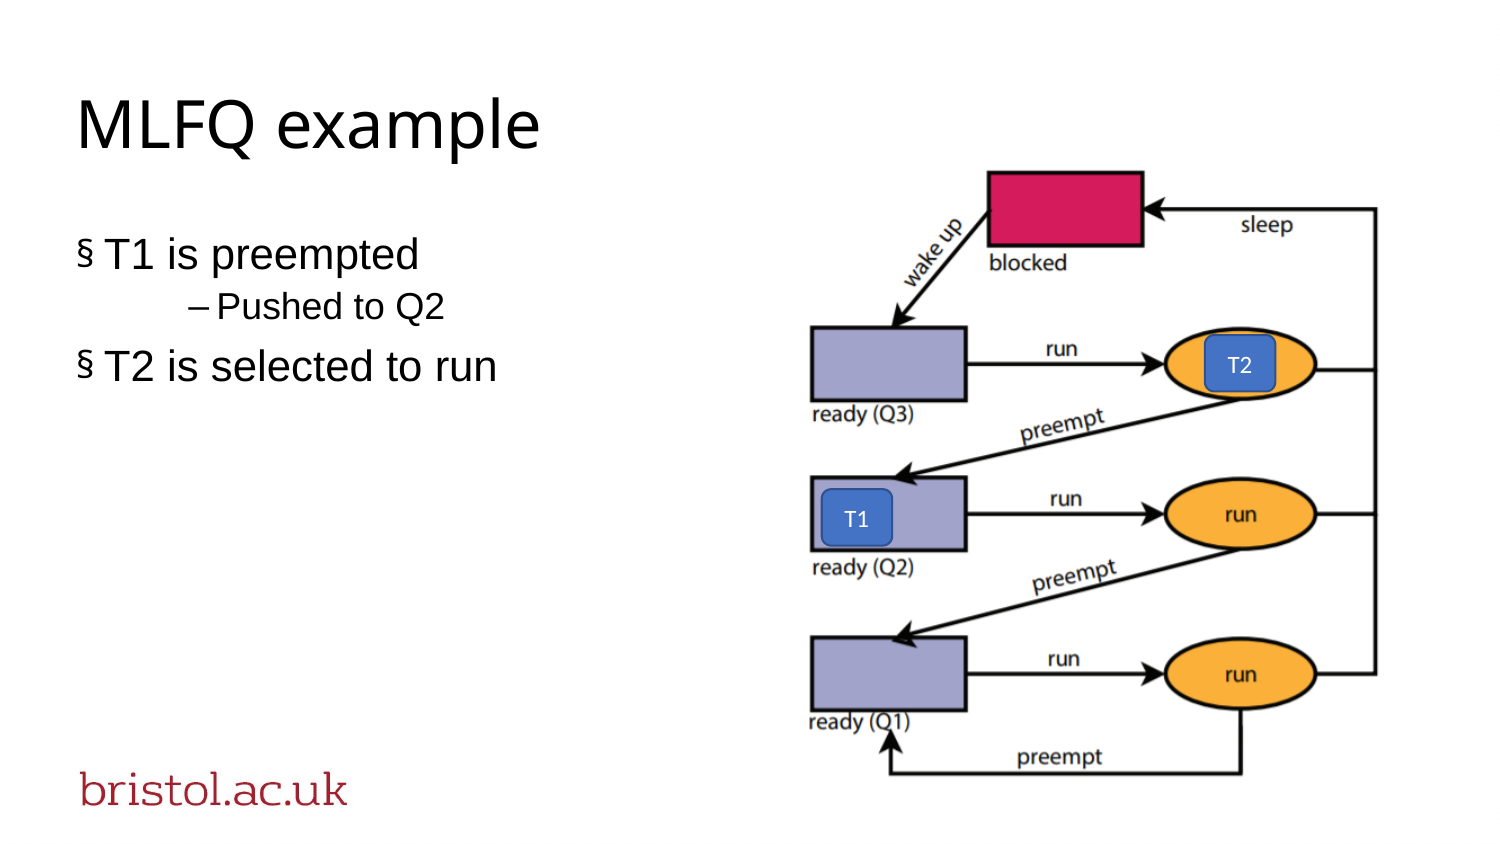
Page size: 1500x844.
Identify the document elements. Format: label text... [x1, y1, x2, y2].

text_box T2 [1204, 335, 1276, 392]
text_box T1 [821, 489, 893, 546]
title MLFQ example [60, 44, 1440, 209]
list T1 is preempted Pushed to Q2 T2 is selected to run [60, 224, 629, 699]
picture [629, 152, 1500, 793]
